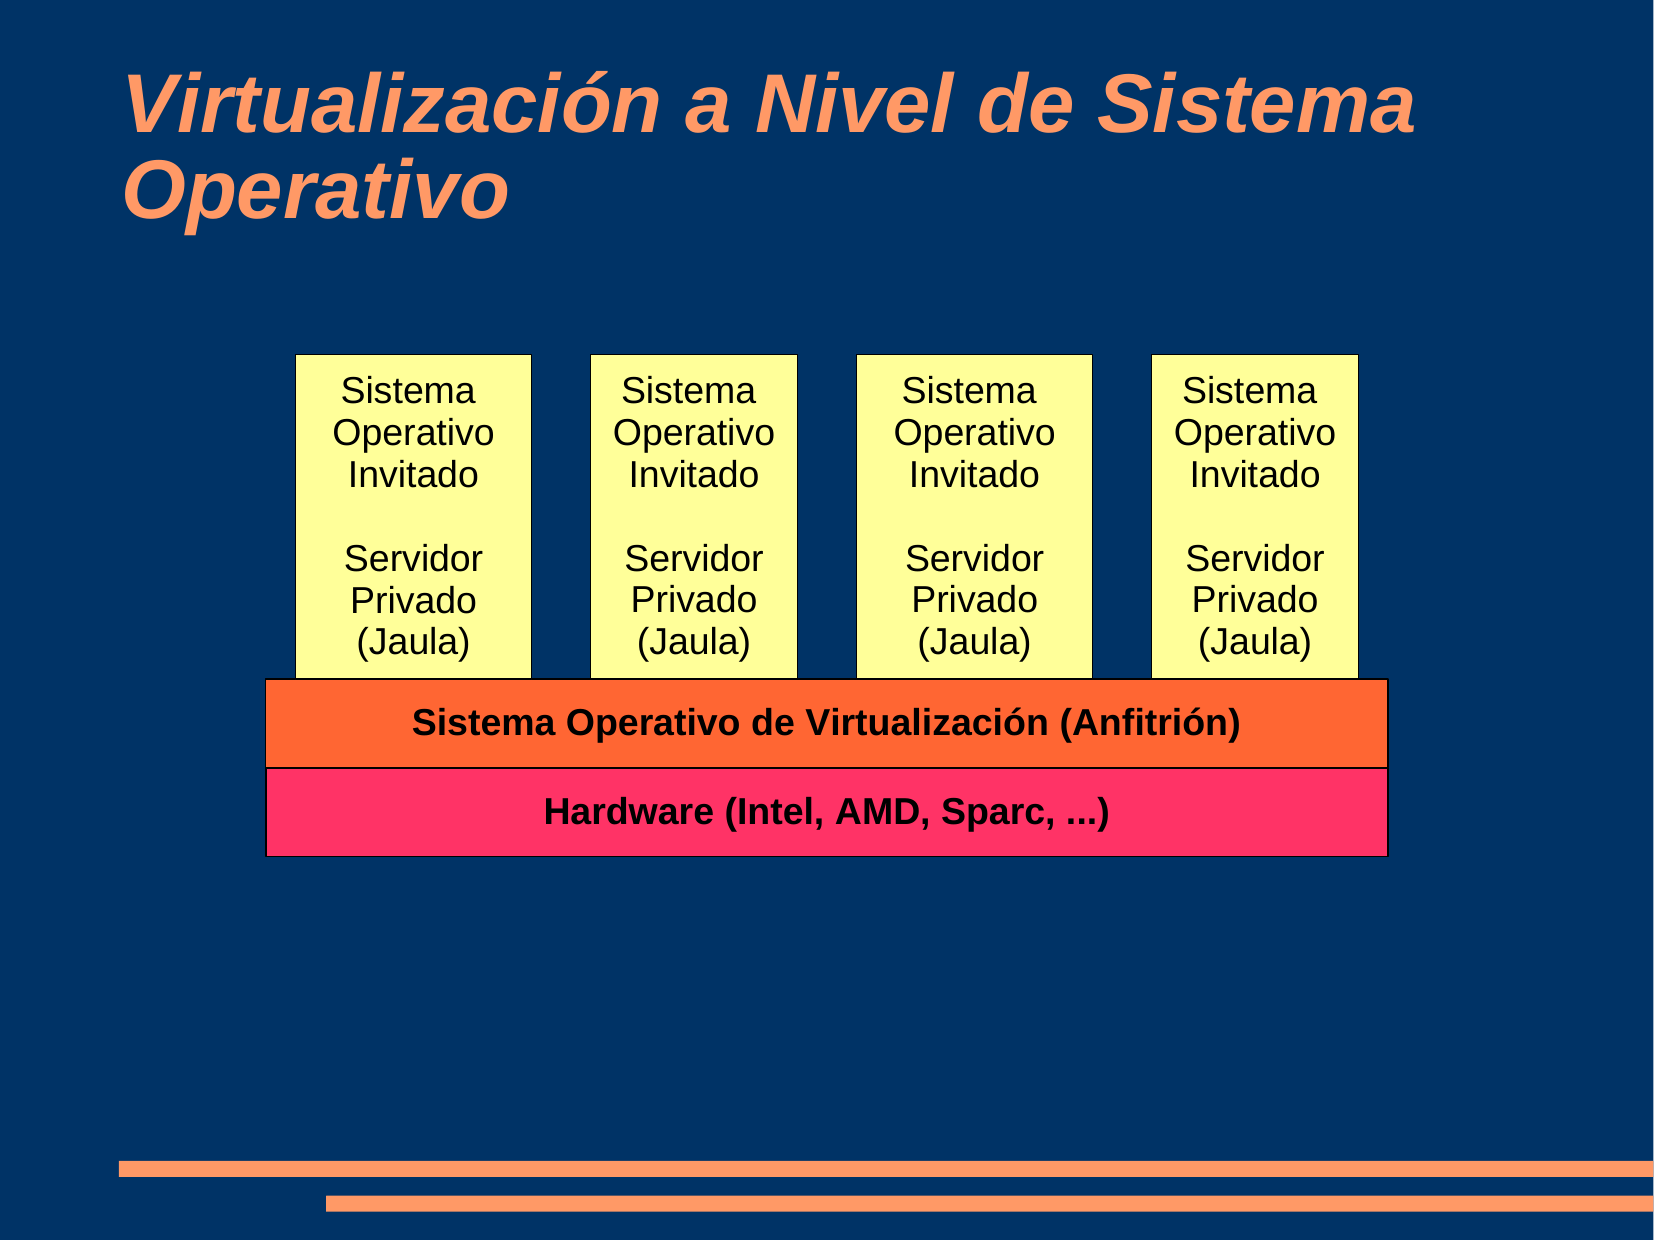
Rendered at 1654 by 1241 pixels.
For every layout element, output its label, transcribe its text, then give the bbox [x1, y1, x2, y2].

text_box Hardware (Intel, AMD, Sparc, ...)‏ [265, 767, 1389, 857]
text_box Sistema Operativo Invitado Servidor Privado (Jaula) [590, 354, 798, 680]
text_box Sistema Operativo de Virtualización (Anfitrión) [265, 679, 1388, 767]
text_box Sistema Operativo Invitado Servidor Privado (Jaula) [1151, 354, 1359, 680]
title Virtualización a Nivel de Sistema Operativo [121, 53, 1534, 246]
text_box Sistema Operativo Invitado Servidor Privado (Jaula) [295, 354, 532, 680]
text_box Sistema Operativo Invitado Servidor Privado (Jaula) [856, 354, 1093, 680]
